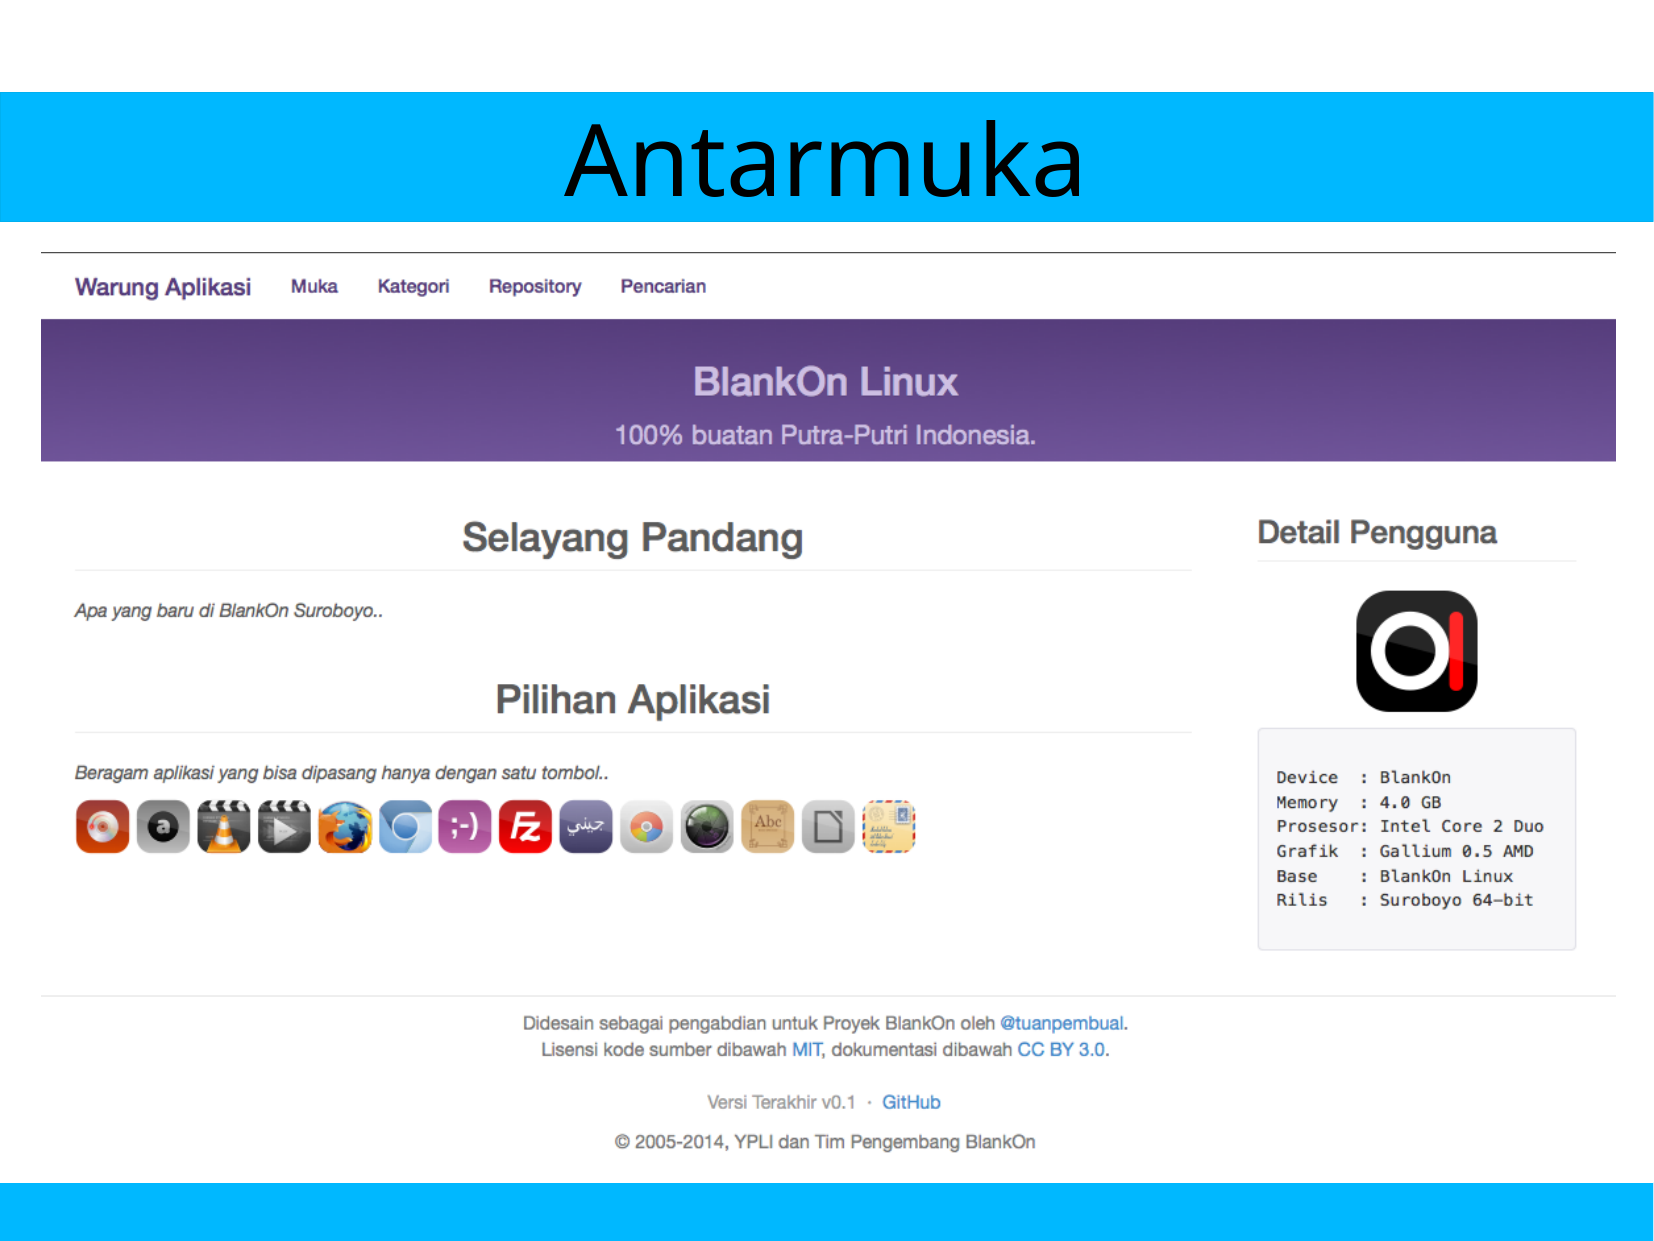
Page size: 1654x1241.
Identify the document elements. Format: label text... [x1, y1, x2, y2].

text_box [1571, 92, 1654, 222]
picture [41, 252, 1616, 1159]
text_box Antarmuka [82, 49, 1571, 252]
text_box [0, 1182, 1654, 1241]
text_box [0, 92, 82, 222]
